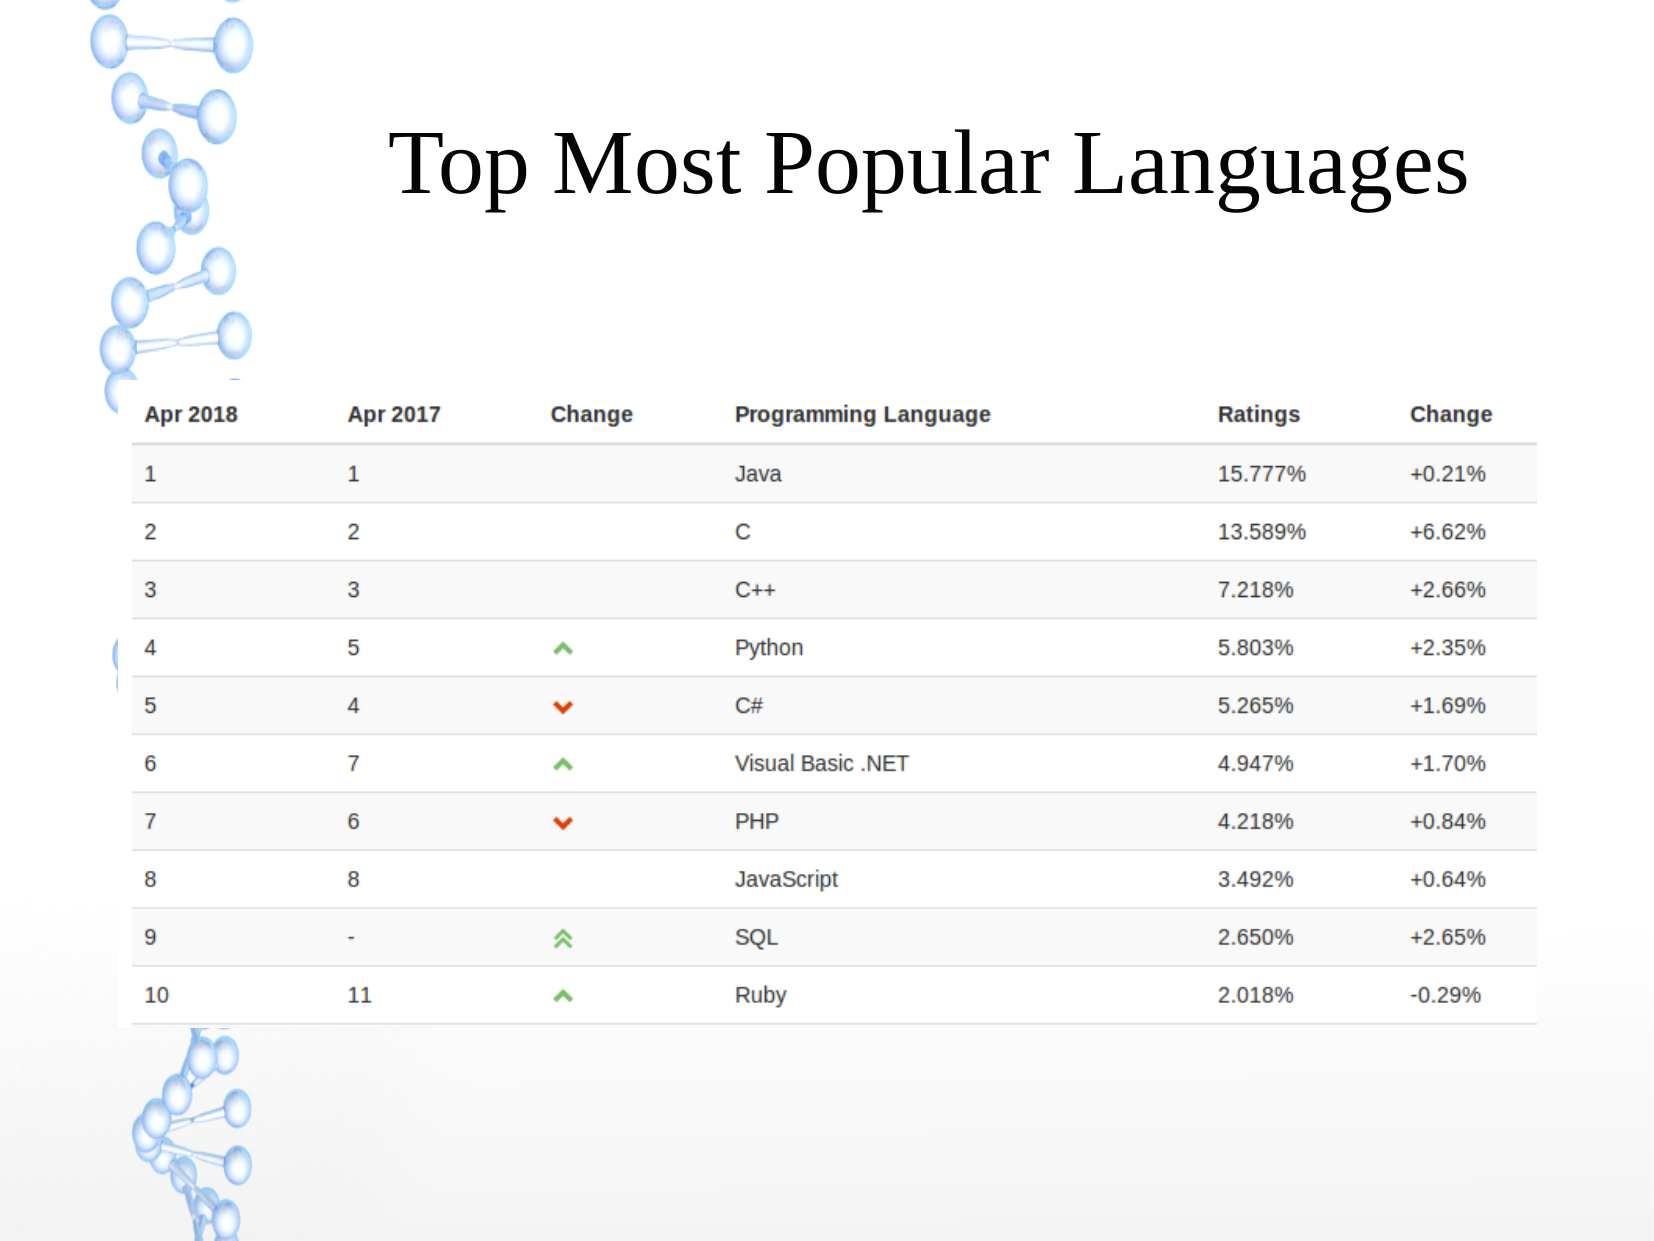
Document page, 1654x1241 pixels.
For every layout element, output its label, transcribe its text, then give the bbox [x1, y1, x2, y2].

title Top Most Popular Languages [265, 11, 1595, 214]
picture [0, 0, 1654, 1241]
